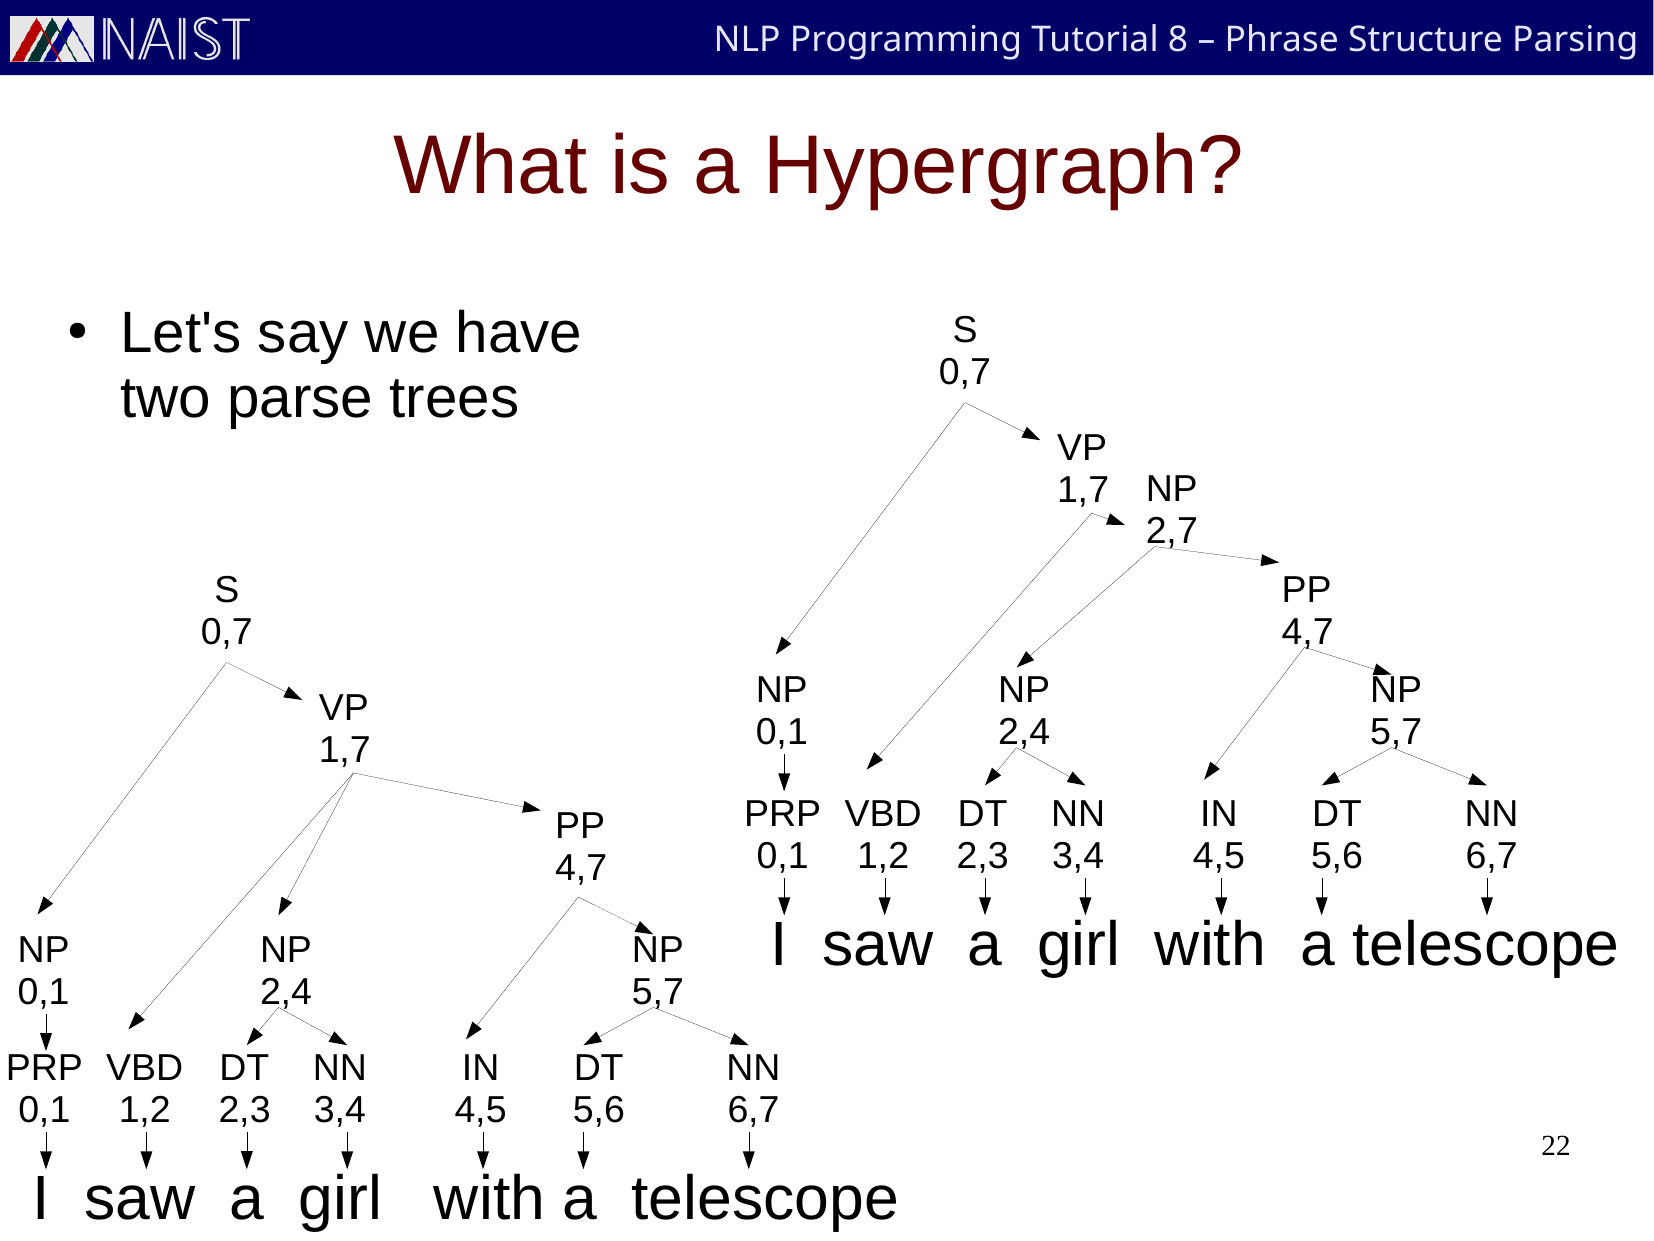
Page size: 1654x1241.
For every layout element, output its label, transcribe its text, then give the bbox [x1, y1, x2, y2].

title What is a Hypergraph? [75, 69, 1564, 261]
text_box VBD 1,2 [829, 785, 937, 884]
text_box DT 5,6 [558, 1038, 640, 1138]
text_box PP 4,7 [1266, 560, 1349, 660]
picture [102, 17, 251, 60]
text_box NP 0,1 [741, 661, 823, 760]
text_box NP 5,7 [1355, 661, 1438, 760]
list Let's say we have two parse trees [49, 300, 601, 431]
text_box IN 4,5 [1178, 785, 1260, 884]
text_box PRP 0,1 [729, 785, 829, 884]
text_box IN 4,5 [439, 1038, 522, 1138]
text_box DT 2,3 [941, 785, 1024, 884]
text_box S 0,7 [924, 300, 1006, 400]
text_box I saw a girl with a telescope [755, 901, 1636, 987]
text_box NN 6,7 [711, 1038, 796, 1138]
text_box VP 1,7 [1042, 418, 1124, 518]
text_box NP 0,1 [2, 920, 85, 1020]
text_box S 0,7 [186, 560, 268, 660]
text_box DT 2,3 [203, 1038, 286, 1138]
text_box NP 2,4 [983, 661, 1066, 760]
text_box NP 5,7 [617, 920, 699, 1020]
text_box NP 2,7 [1131, 460, 1213, 560]
text_box NN 6,7 [1449, 785, 1534, 884]
text_box PP 4,7 [540, 796, 623, 896]
text_box I saw a girl with a telescope [17, 1155, 915, 1240]
text_box VBD 1,2 [91, 1038, 199, 1138]
text_box DT 5,6 [1296, 785, 1378, 884]
text_box VP 1,7 [304, 678, 386, 778]
text_box NP 2,4 [245, 920, 327, 1020]
text_box NN 3,4 [1036, 785, 1121, 884]
text_box PRP 0,1 [0, 1038, 91, 1138]
text_box NN 3,4 [298, 1038, 382, 1138]
picture [10, 16, 94, 62]
